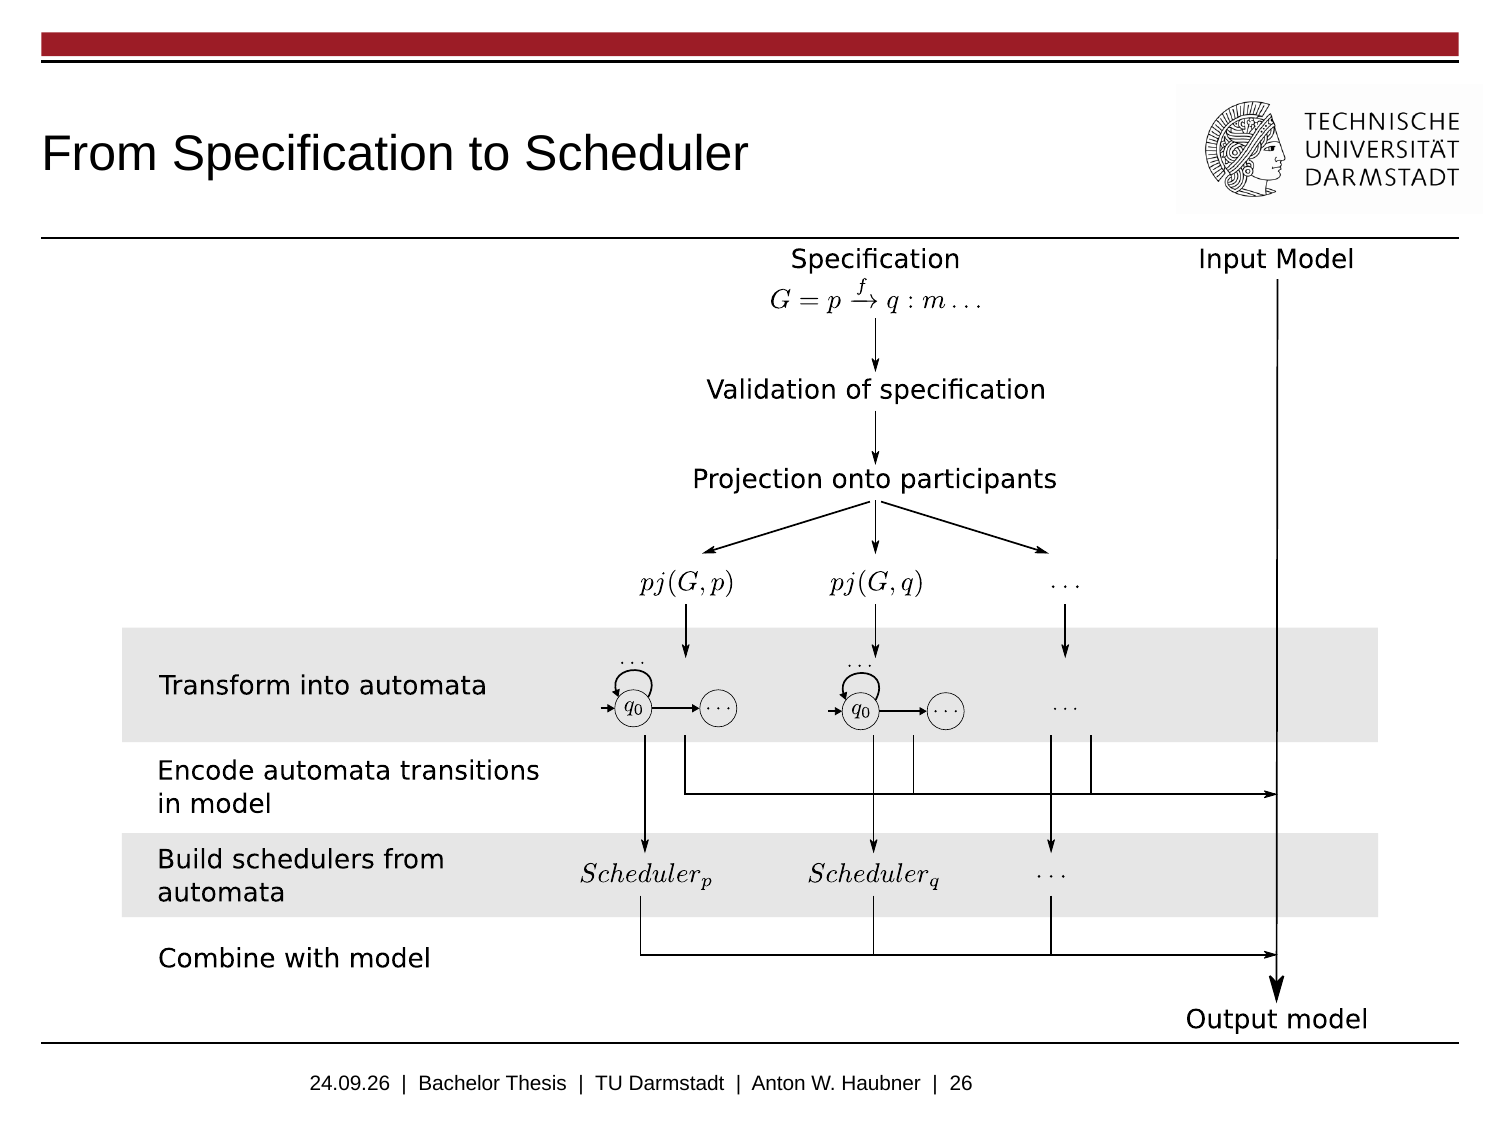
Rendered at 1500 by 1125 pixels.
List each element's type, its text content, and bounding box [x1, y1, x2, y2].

text_box [678, 571, 698, 591]
text_box [772, 469, 783, 489]
text_box [244, 952, 258, 968]
text_box [1267, 1009, 1277, 1029]
text_box [239, 764, 254, 781]
title From Specification to Scheduler [41, 78, 1131, 229]
text_box [754, 378, 768, 400]
text_box [710, 473, 719, 489]
text_box [759, 473, 771, 489]
text_box [829, 578, 844, 596]
text_box [1329, 1008, 1343, 1029]
text_box [805, 383, 819, 400]
text_box [166, 797, 179, 813]
text_box [639, 578, 654, 596]
text_box [159, 947, 176, 968]
text_box [985, 473, 999, 494]
text_box [376, 764, 389, 781]
text_box [856, 277, 867, 296]
text_box [1223, 1009, 1233, 1029]
text_box [962, 473, 975, 489]
text_box [440, 764, 453, 780]
text_box [826, 295, 841, 314]
text_box [222, 759, 236, 781]
text_box [948, 378, 963, 399]
text_box [808, 473, 821, 489]
text_box [455, 764, 467, 781]
text_box [880, 383, 892, 400]
text_box [996, 380, 1006, 399]
text_box [237, 952, 241, 968]
text_box [850, 473, 863, 489]
text_box [220, 947, 234, 968]
text_box [719, 473, 733, 489]
text_box [895, 383, 909, 405]
text_box [850, 294, 878, 309]
text_box [771, 288, 791, 309]
text_box [1187, 1008, 1205, 1029]
text_box [918, 473, 931, 489]
text_box [325, 947, 339, 968]
text_box [195, 952, 217, 968]
text_box [176, 764, 189, 780]
text_box [1033, 469, 1043, 489]
text_box [1031, 383, 1044, 399]
text_box [709, 578, 725, 596]
text_box [1200, 248, 1204, 269]
text_box [313, 948, 323, 968]
text_box [809, 253, 823, 274]
text_box [191, 797, 214, 813]
text_box [365, 760, 375, 780]
text_box [121, 833, 1379, 918]
text_box [1208, 1013, 1221, 1029]
text_box [822, 383, 835, 399]
text_box [653, 578, 664, 596]
text_box [1256, 249, 1266, 269]
text_box [700, 587, 705, 596]
text_box [723, 383, 737, 400]
text_box [285, 952, 305, 968]
text_box [911, 383, 925, 400]
text_box [412, 764, 422, 780]
text_box [846, 383, 861, 400]
text_box [876, 473, 890, 489]
text_box [351, 952, 373, 968]
text_box [706, 379, 725, 399]
text_box [422, 764, 436, 781]
text_box [946, 253, 959, 269]
text_box [742, 473, 757, 489]
text_box [865, 469, 875, 489]
text_box [922, 295, 946, 309]
text_box [669, 569, 676, 598]
text_box [192, 764, 204, 781]
text_box [901, 578, 913, 596]
text_box [771, 383, 784, 400]
text_box [408, 952, 423, 968]
text_box [1313, 1013, 1327, 1029]
text_box [825, 253, 840, 269]
text_box [1346, 1013, 1360, 1029]
text_box [1299, 253, 1313, 269]
text_box [935, 469, 954, 489]
text_box [1288, 1013, 1310, 1029]
text_box [1044, 473, 1057, 489]
text_box [725, 569, 733, 598]
text_box [375, 952, 390, 968]
text_box [786, 380, 796, 399]
text_box [249, 797, 264, 814]
text_box [1332, 253, 1346, 269]
text_box [859, 569, 866, 598]
text_box [177, 952, 192, 968]
text_box [862, 248, 877, 268]
text_box [868, 571, 888, 591]
text_box [1208, 253, 1221, 269]
text_box [476, 760, 486, 780]
text_box [400, 760, 410, 780]
text_box [915, 569, 922, 598]
text_box [1001, 473, 1014, 489]
text_box [792, 248, 806, 269]
text_box [122, 627, 1378, 743]
text_box [260, 952, 275, 968]
text_box [349, 764, 363, 781]
text_box [527, 764, 539, 781]
text_box [264, 764, 277, 781]
text_box [843, 578, 854, 596]
text_box [1315, 248, 1329, 269]
text_box [159, 760, 173, 780]
text_box [966, 383, 978, 400]
text_box [880, 253, 892, 269]
text_box [233, 792, 247, 814]
text_box [307, 764, 322, 781]
text_box [791, 473, 805, 489]
text_box [890, 587, 895, 596]
text_box [694, 468, 708, 489]
text_box [1241, 253, 1254, 269]
text_box [324, 764, 347, 780]
text_box [841, 253, 854, 269]
text_box [1014, 383, 1028, 400]
text_box [392, 947, 406, 968]
text_box [206, 764, 220, 781]
text_box [928, 253, 943, 269]
text_box [956, 473, 960, 489]
text_box [927, 383, 940, 400]
text_box [216, 797, 231, 814]
text_box [733, 473, 740, 494]
text_box [1277, 248, 1296, 269]
text_box [902, 473, 916, 494]
text_box [281, 765, 294, 781]
text_box [511, 764, 524, 780]
text_box [910, 249, 920, 269]
text_box [862, 378, 872, 399]
text_box [832, 473, 847, 489]
text_box [1225, 253, 1239, 274]
text_box [1349, 248, 1353, 269]
text_box [887, 295, 899, 314]
text_box [296, 760, 306, 780]
text_box [980, 383, 993, 400]
text_box [894, 253, 908, 269]
text_box [1018, 473, 1031, 489]
text_box [1252, 1013, 1265, 1029]
text_box [494, 764, 508, 781]
text_box [1273, 982, 1280, 994]
text_box [1235, 1013, 1249, 1034]
